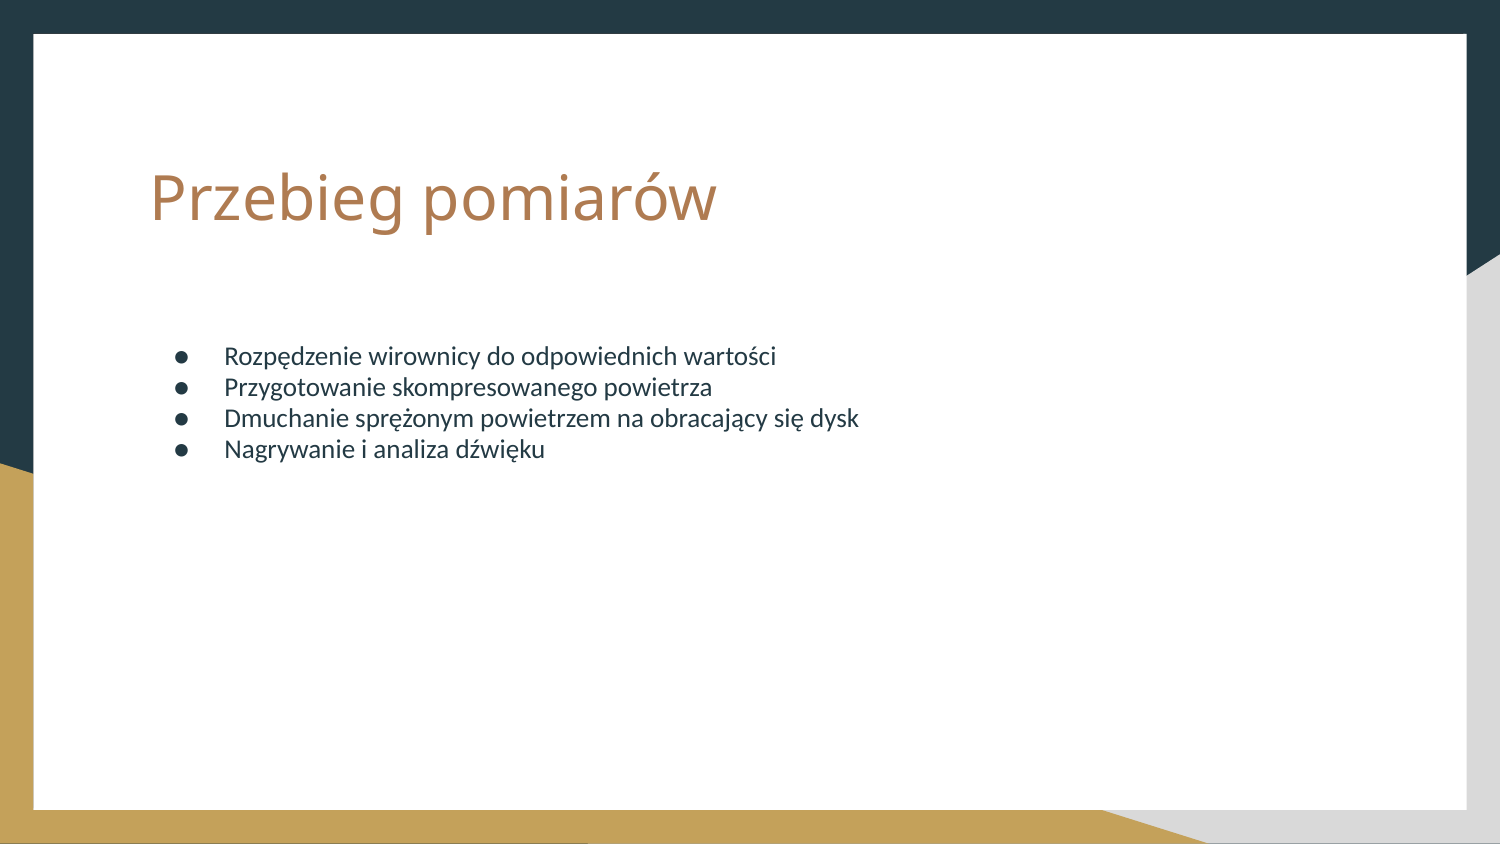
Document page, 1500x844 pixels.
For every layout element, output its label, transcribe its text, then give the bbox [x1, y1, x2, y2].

list Rozpędzenie wirownicy do odpowiednich wartości Przygotowanie skompresowanego powietrza Dmuchanie sprężonym powietrzem na obracający się dysk Nagrywanie i analiza dźwięku [134, 326, 1366, 729]
title Przebieg pomiarów [134, 138, 1366, 296]
